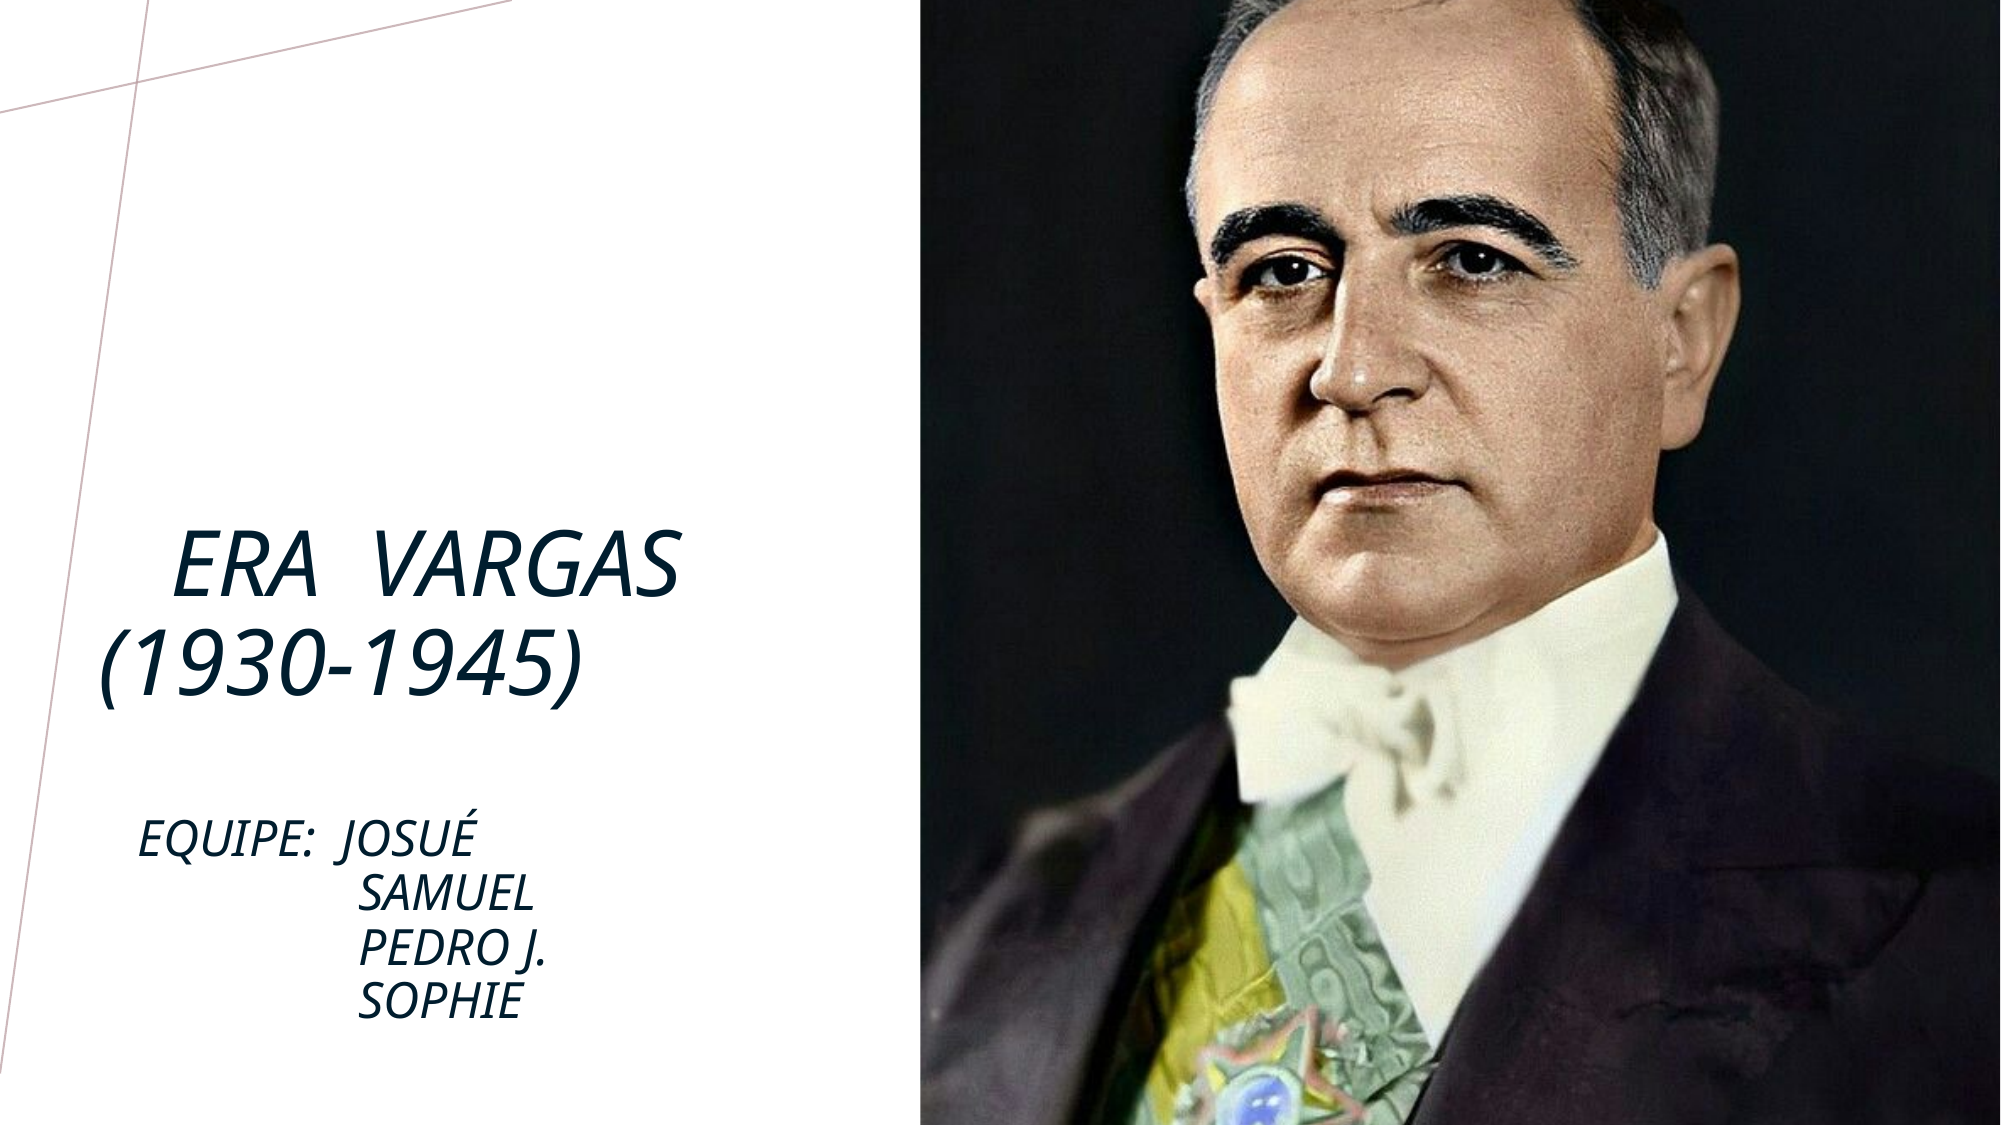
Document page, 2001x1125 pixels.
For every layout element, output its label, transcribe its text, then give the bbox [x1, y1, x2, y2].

title Era vargas (1930-1945) equipe: josué samuel pedro j. sophie colégio luíza távora - ce [83, 509, 920, 1101]
picture [920, 0, 2000, 1125]
